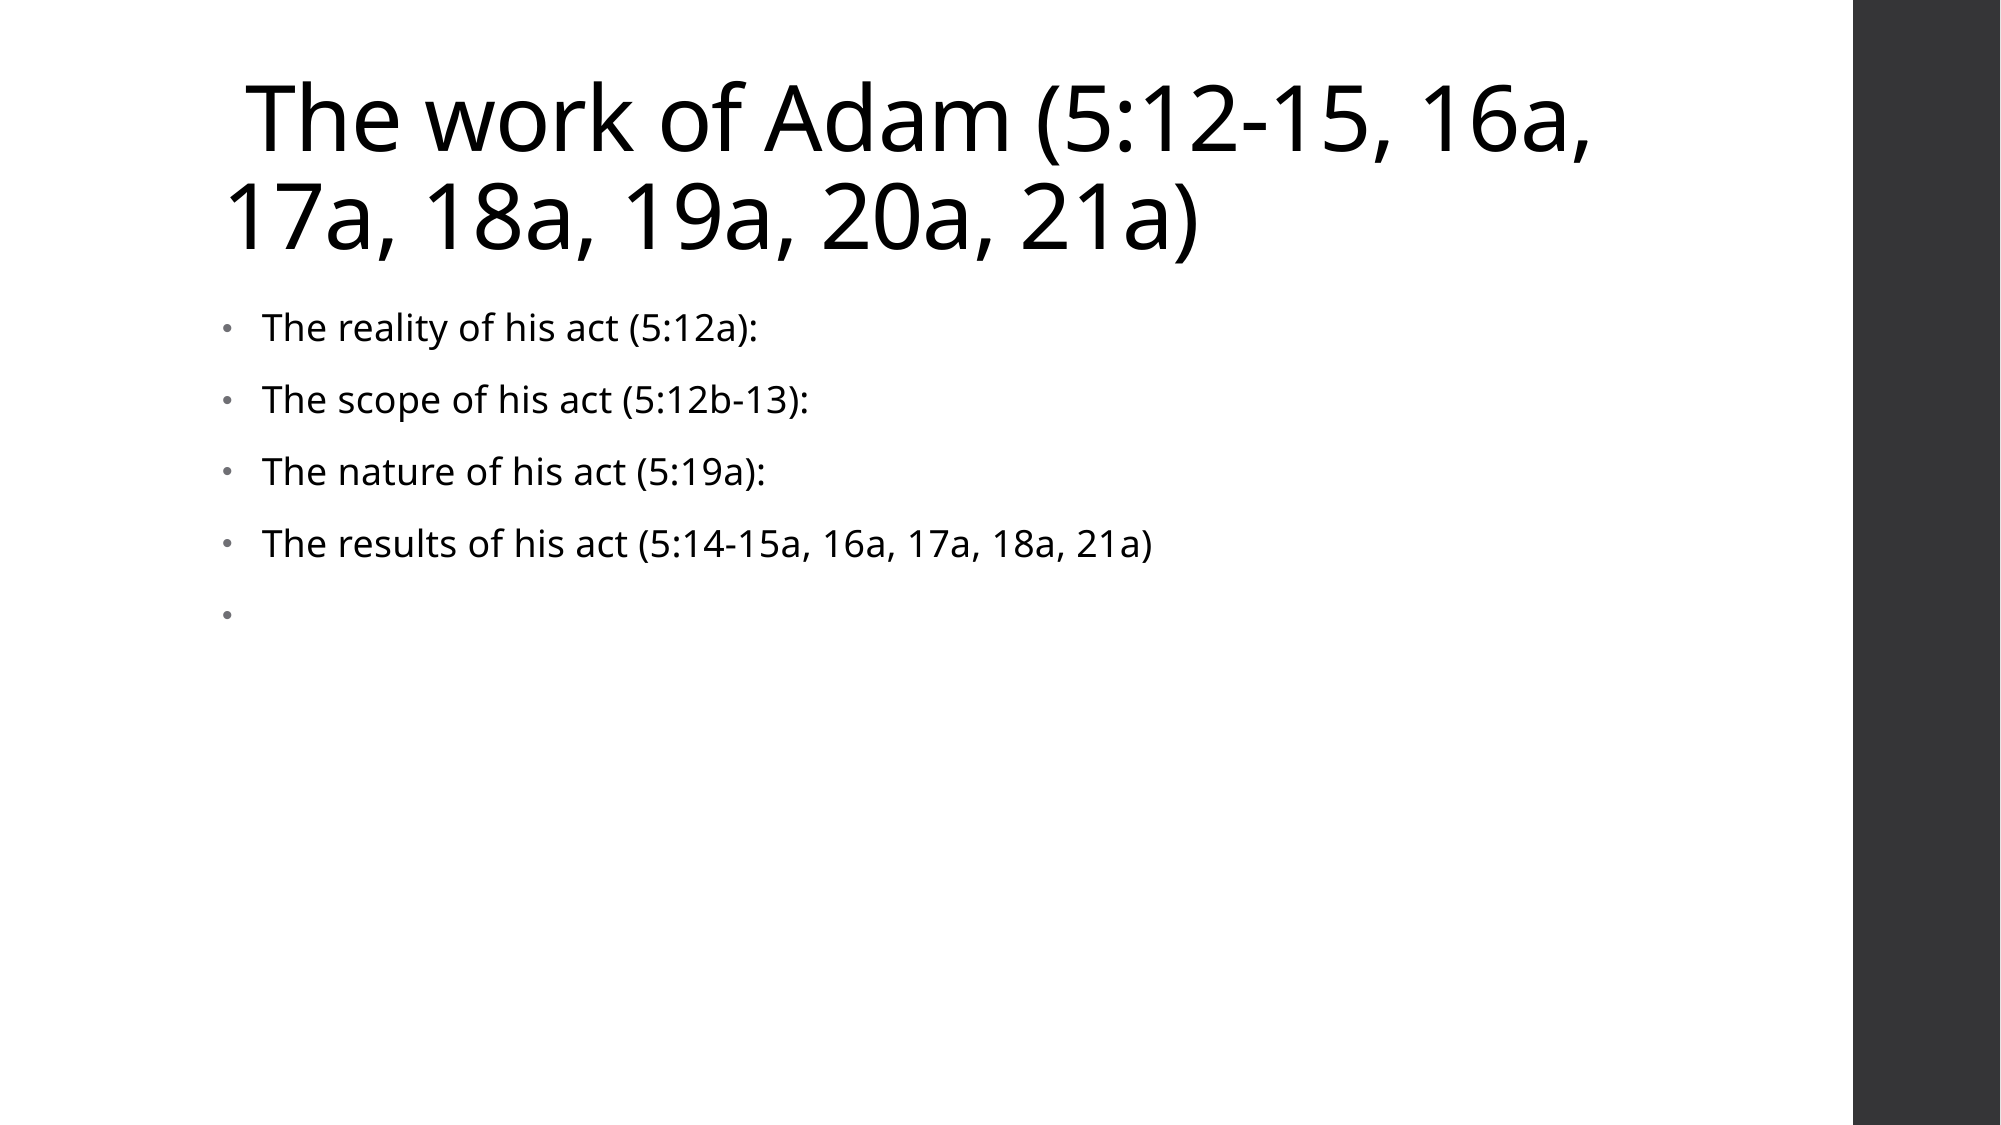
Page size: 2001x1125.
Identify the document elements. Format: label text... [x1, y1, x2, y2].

title The work of Adam (5:12-15, 16a, 17a, 18a, 19a, 20a, 21a) [206, 60, 1797, 278]
list The reality of his act (5:12a): The scope of his act (5:12b-13): The nature of his act (5:19a): The results of his act (5:14-15a, 16a, 17a, 18a, 21a) [206, 299, 1617, 1014]
